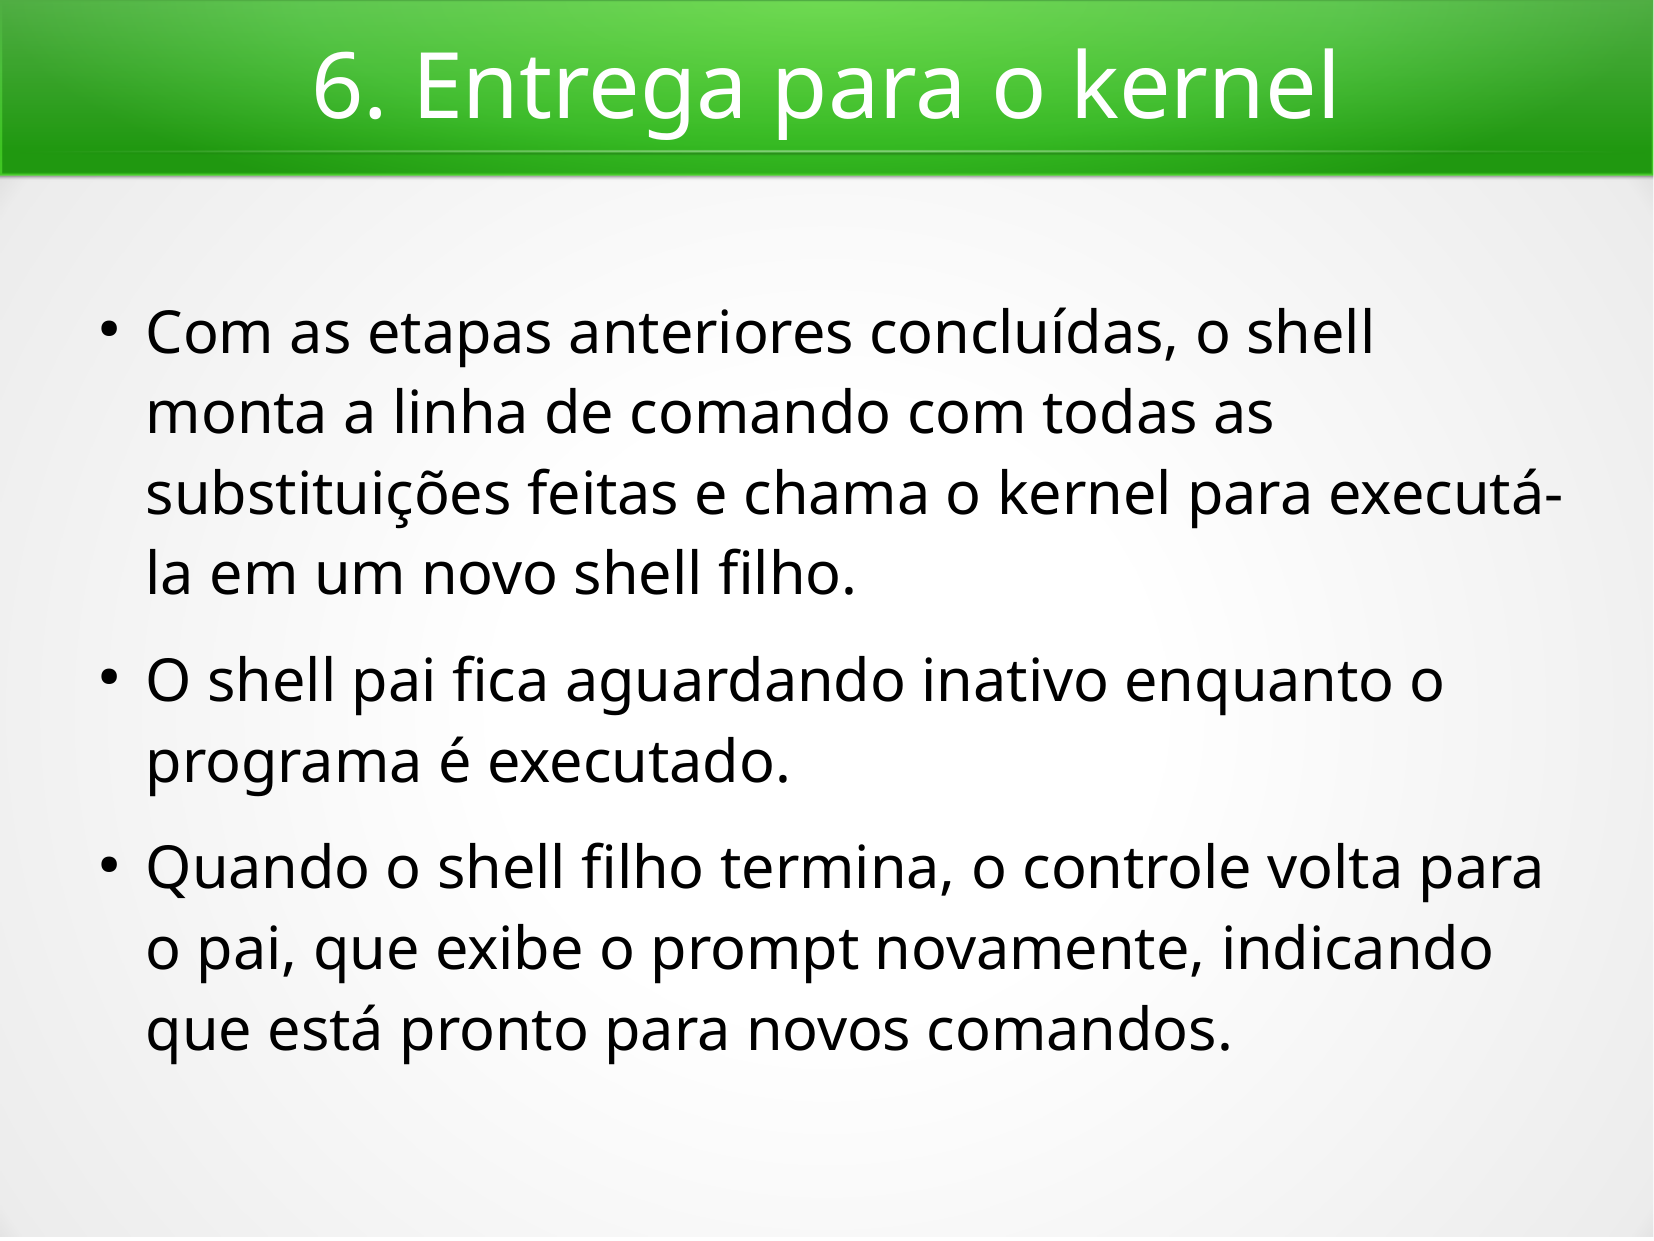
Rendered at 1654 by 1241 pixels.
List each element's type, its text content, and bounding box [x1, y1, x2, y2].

picture [0, 0, 1654, 1237]
title 6. Entrega para o kernel [82, 11, 1571, 154]
list Com as etapas anteriores concluídas, o shell monta a linha de comando com todas as substituições feitas e chama o kernel para executá-la em um novo shell filho. O shell pai fica aguardando inativo enquanto o programa é executado. Quando o shell filho termina, o controle volta para o pai, que exibe o prompt novamente, indicando que está pronto para novos comandos. [82, 290, 1571, 1075]
